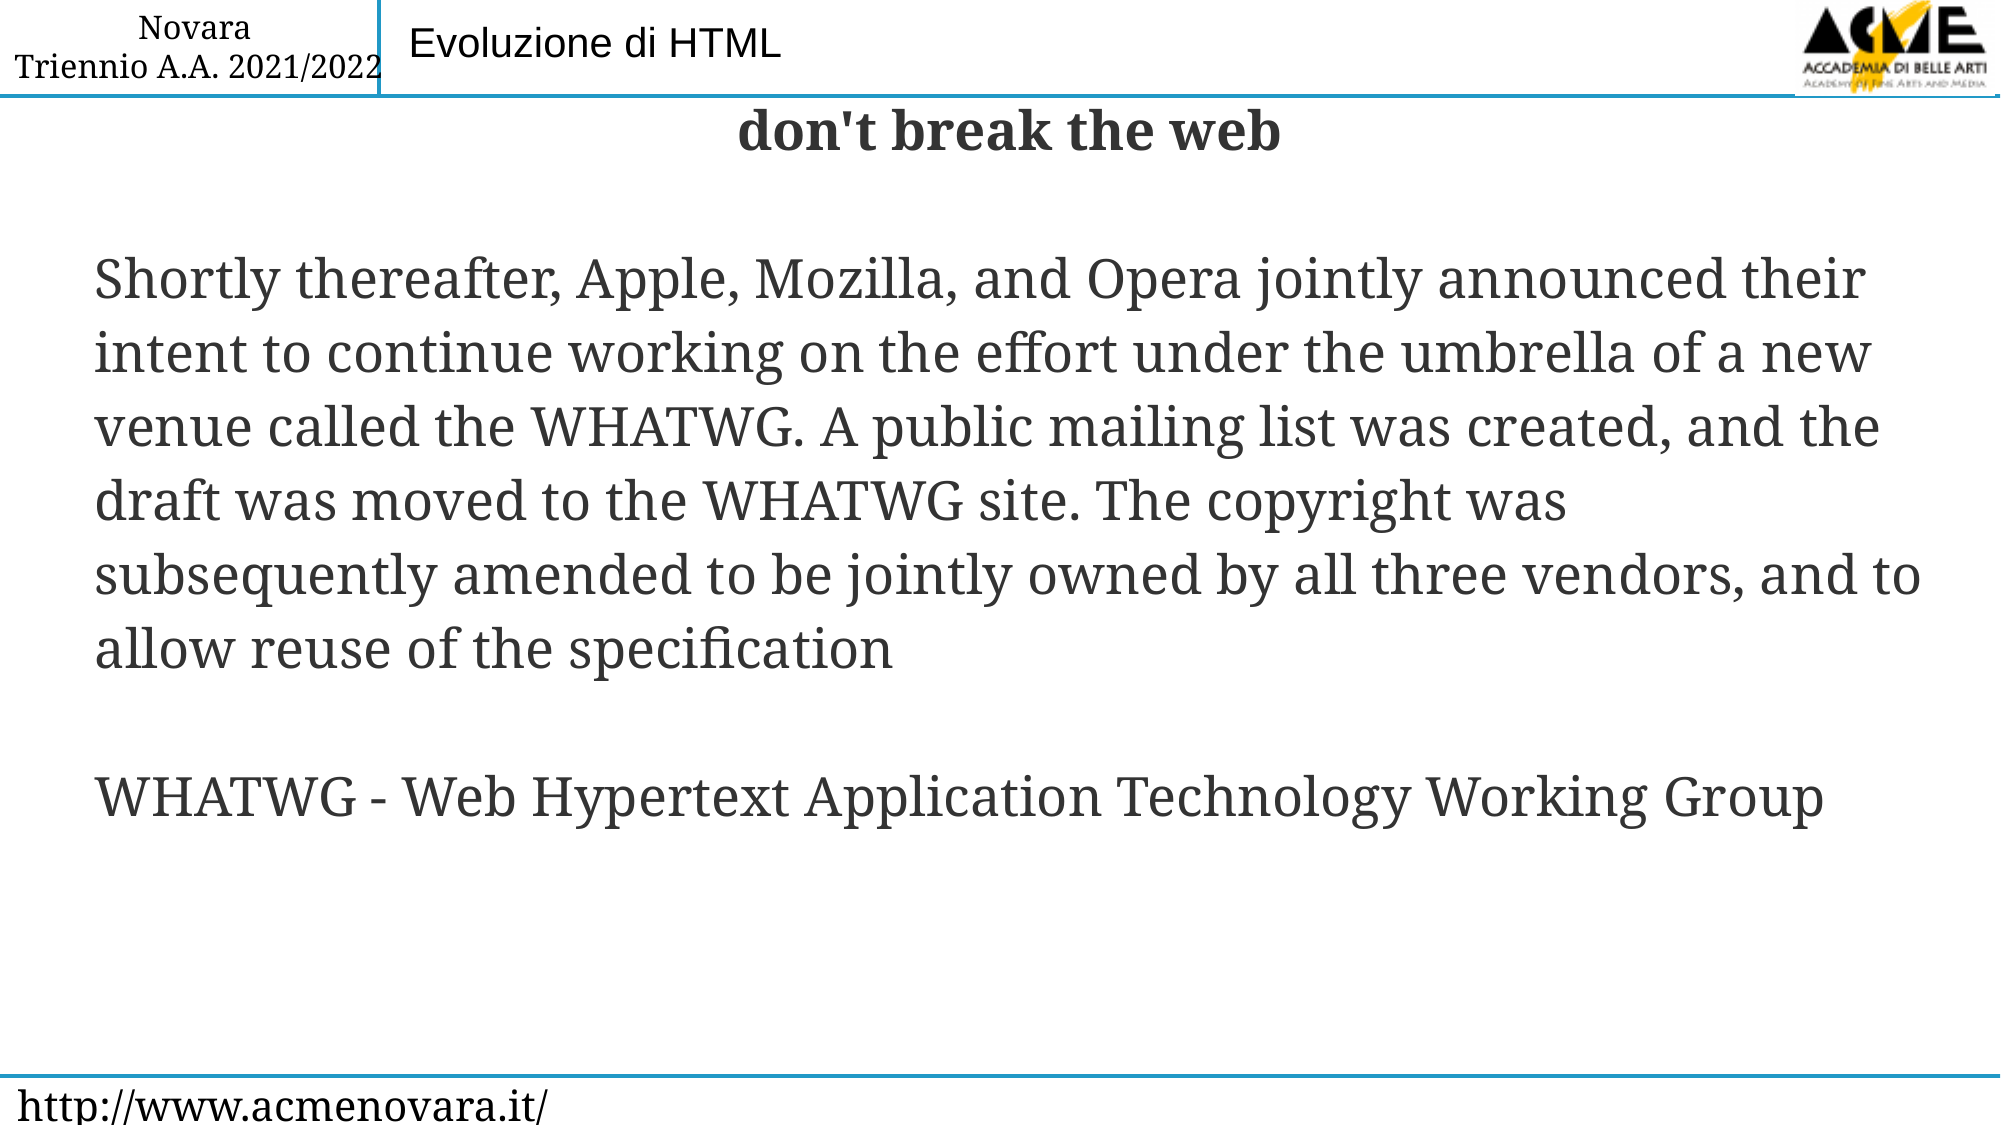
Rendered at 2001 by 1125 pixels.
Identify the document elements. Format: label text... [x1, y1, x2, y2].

list Evoluzione di HTML [393, 11, 1210, 87]
text_box don't break the web Shortly thereafter, Apple, Mozilla, and Opera jointly announced their intent to continue working on the effort under the umbrella of a new venue called the WHATWG. A public mailing list was created, and the draft was moved to the WHATWG site. The copyright was subsequently amended to be jointly owned by all three vendors, and to allow reuse of the specification WHATWG - Web Hypertext Application Technology Working Group [94, 166, 1926, 908]
picture [0, 1074, 2001, 1078]
picture [0, 0, 2001, 98]
